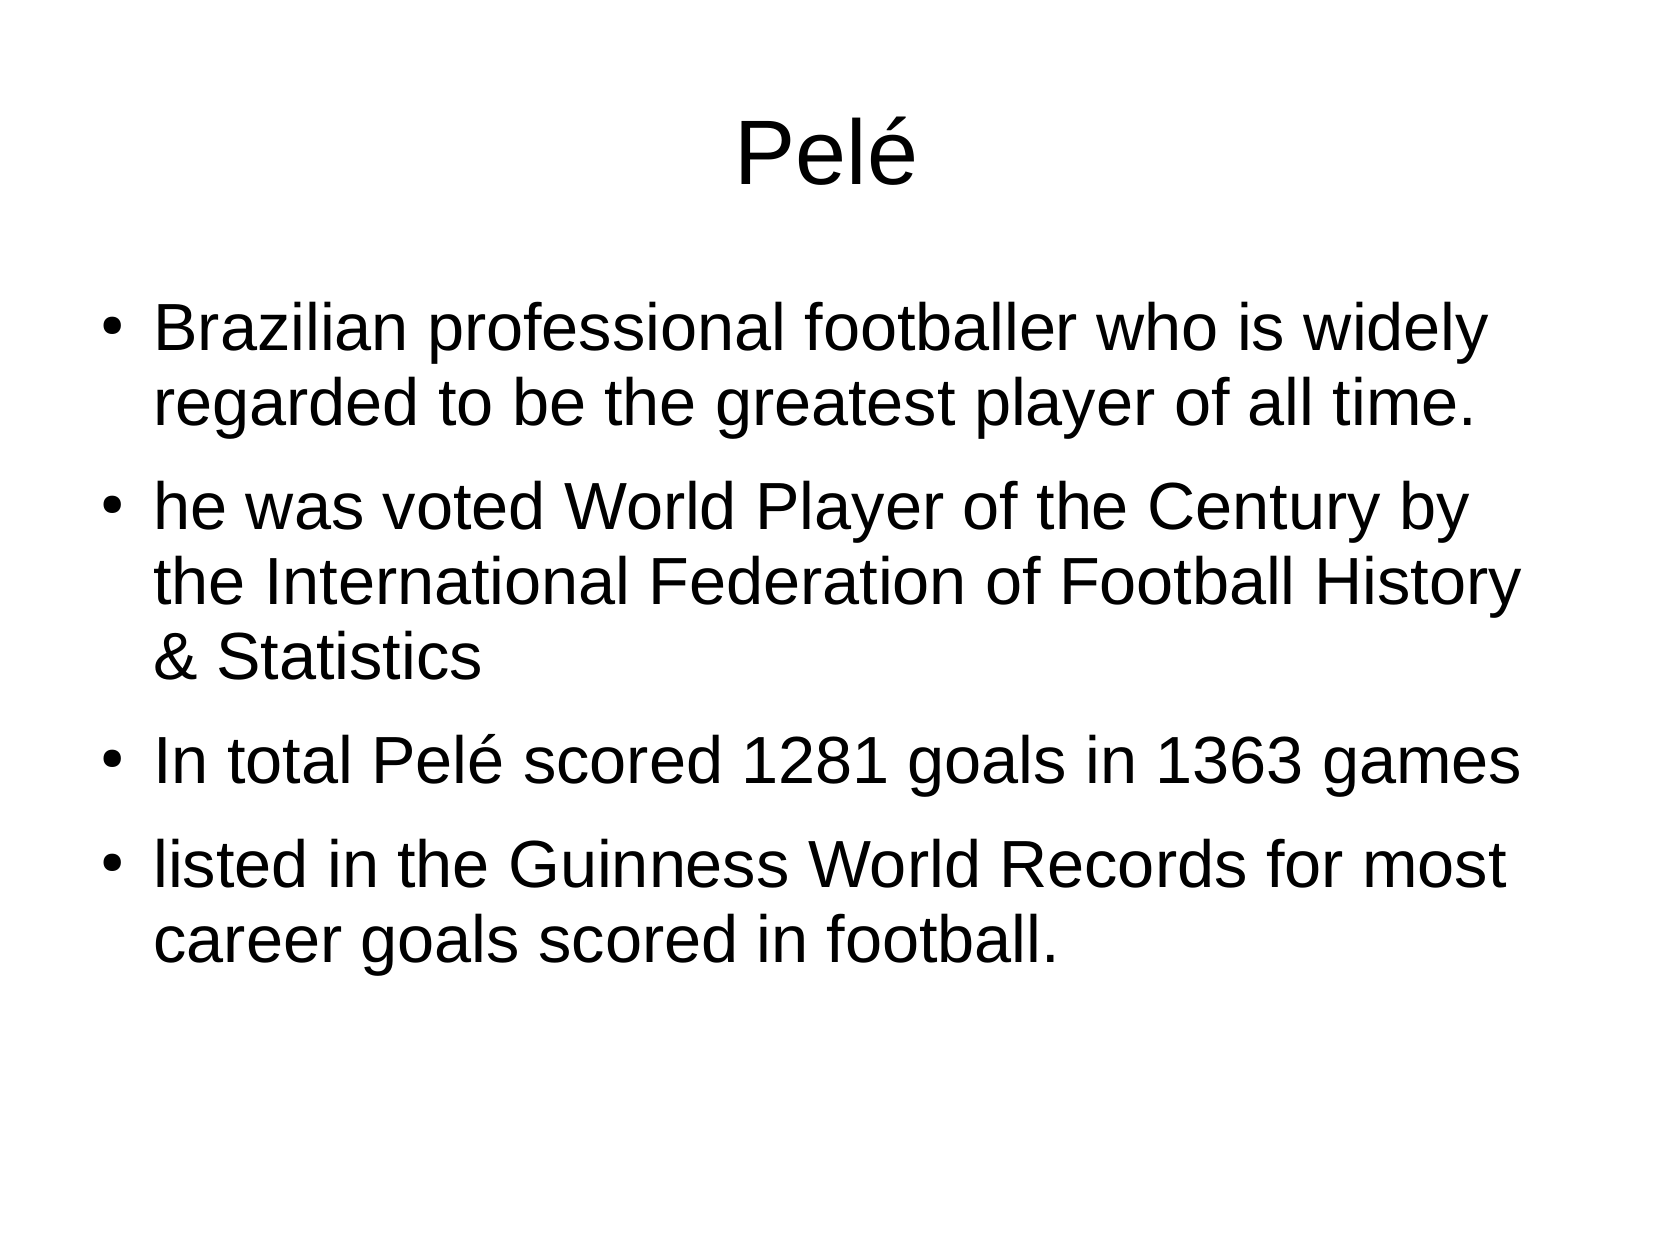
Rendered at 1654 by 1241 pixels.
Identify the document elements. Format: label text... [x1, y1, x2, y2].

list Brazilian professional footballer who is widely regarded to be the greatest player of all time. he was voted World Player of the Century by the International Federation of Football History & Statistics In total Pelé scored 1281 goals in 1363 games listed in the Guinness World Records for most career goals scored in football. [82, 290, 1571, 1010]
title Pelé [82, 49, 1571, 257]
